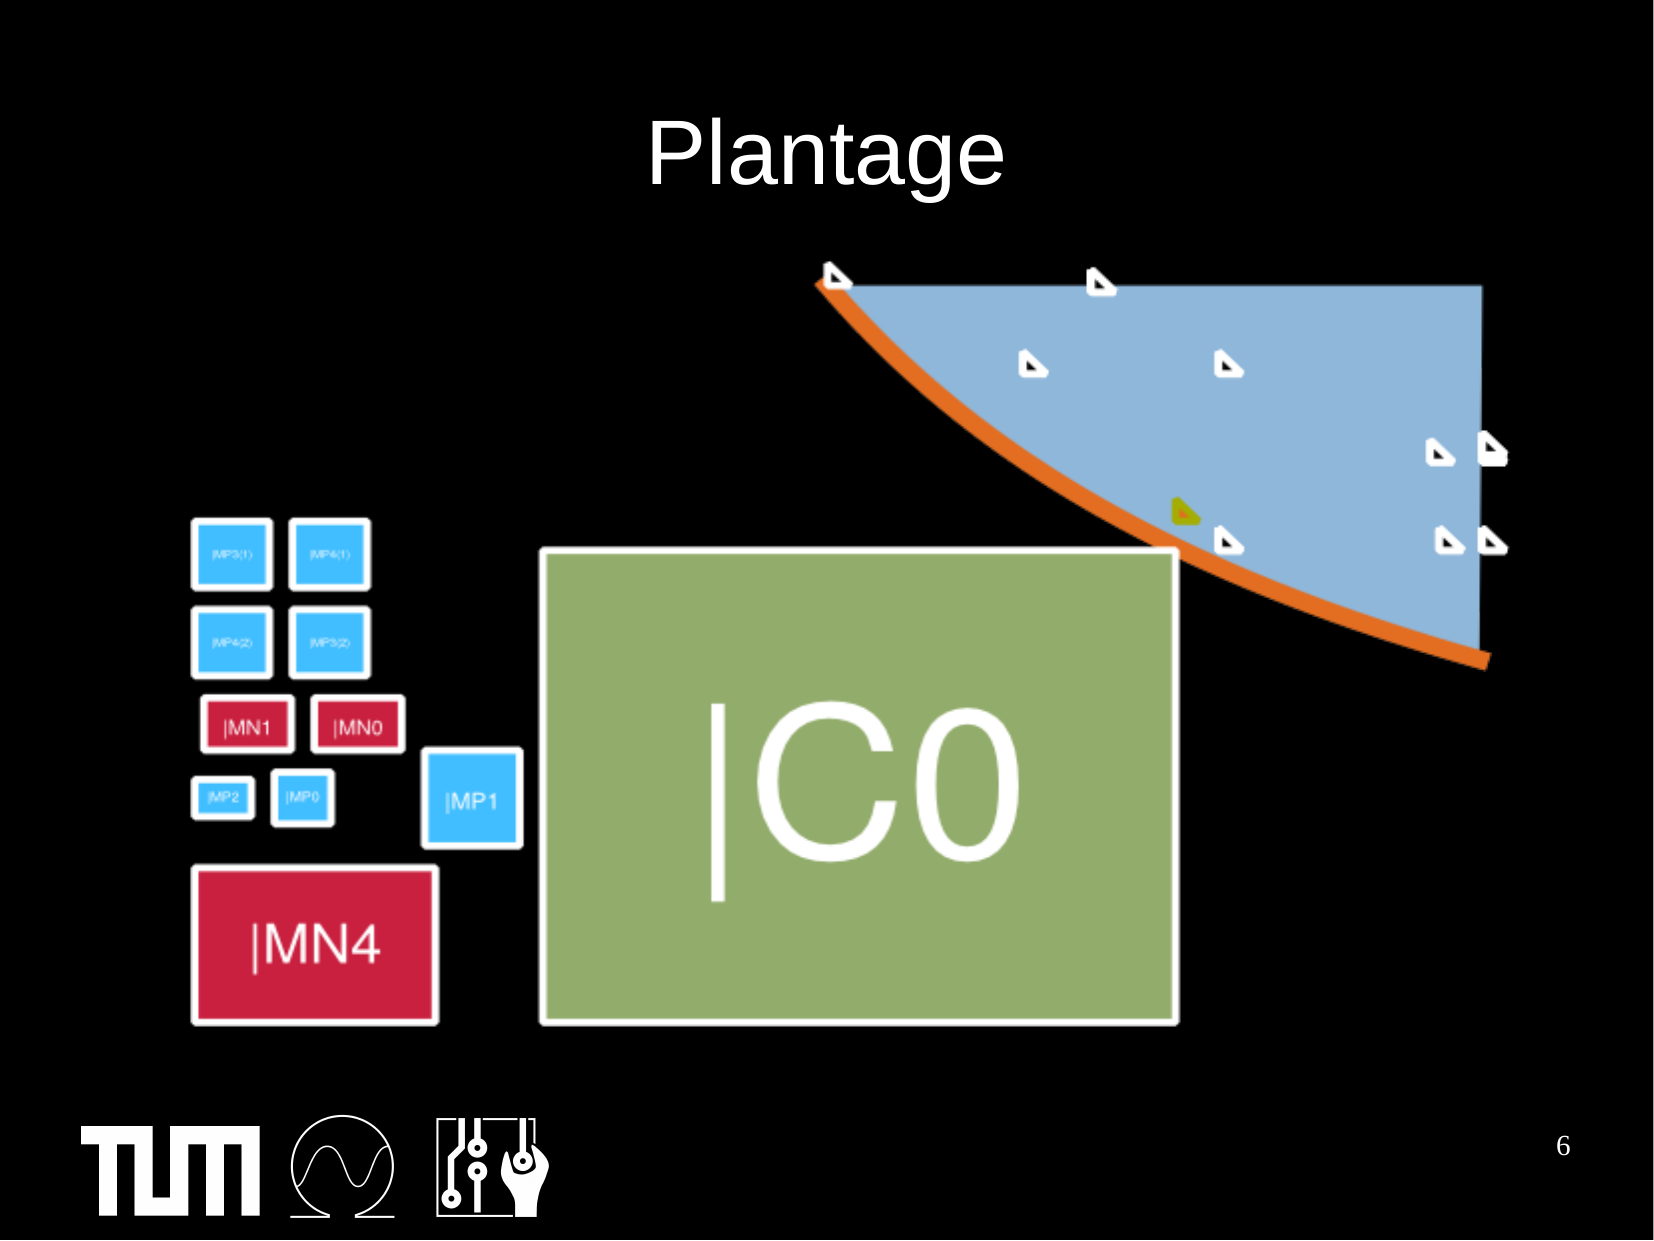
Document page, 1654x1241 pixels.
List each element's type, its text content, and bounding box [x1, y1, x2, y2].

picture [63, 1108, 272, 1227]
picture [153, 224, 1548, 1063]
title Plantage [82, 49, 1571, 257]
picture [283, 1108, 402, 1227]
picture [425, 1108, 554, 1227]
